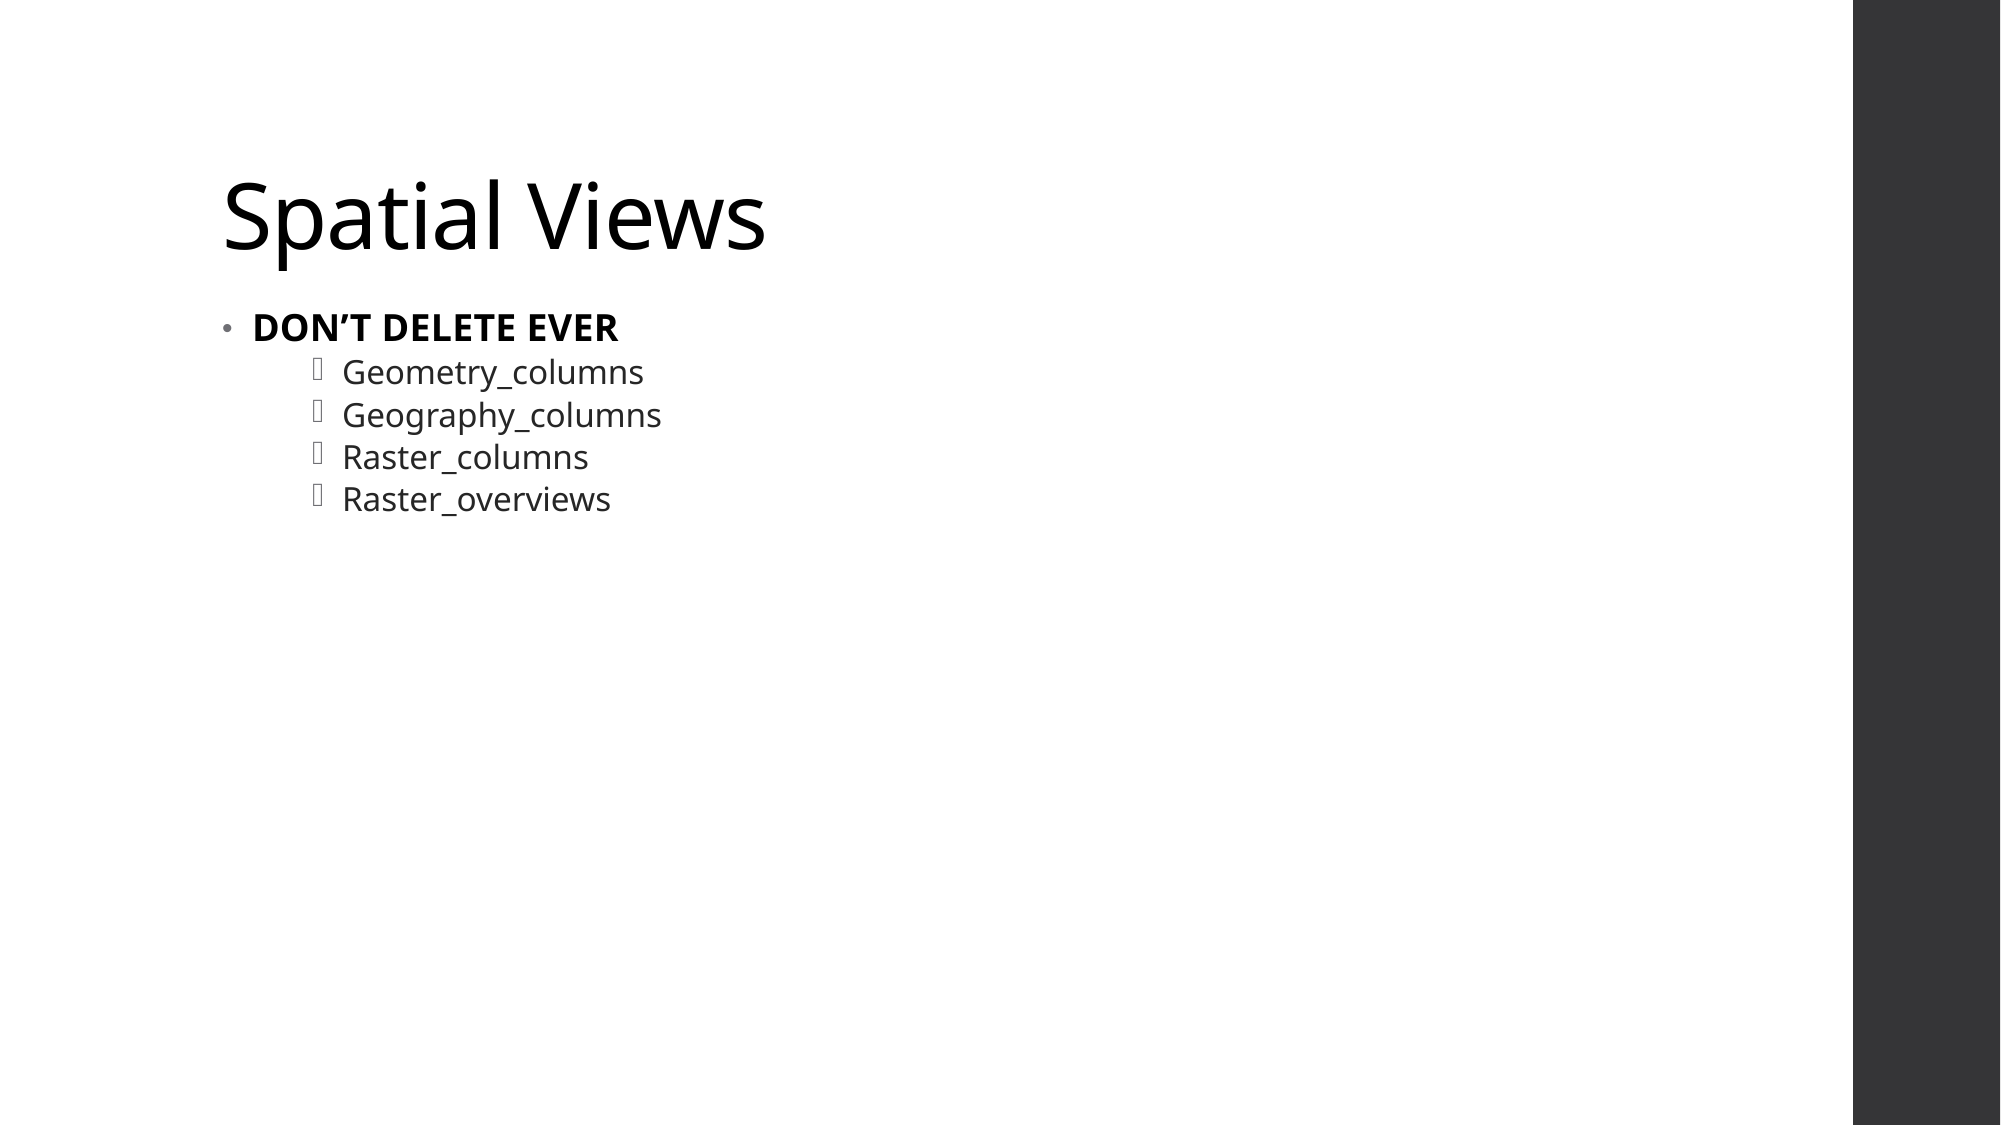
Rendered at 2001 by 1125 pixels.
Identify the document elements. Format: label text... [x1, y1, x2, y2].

title Spatial Views [206, 60, 1797, 278]
list DON’T DELETE EVER Geometry_columns Geography_columns Raster_columns Raster_overviews [206, 299, 1617, 1014]
